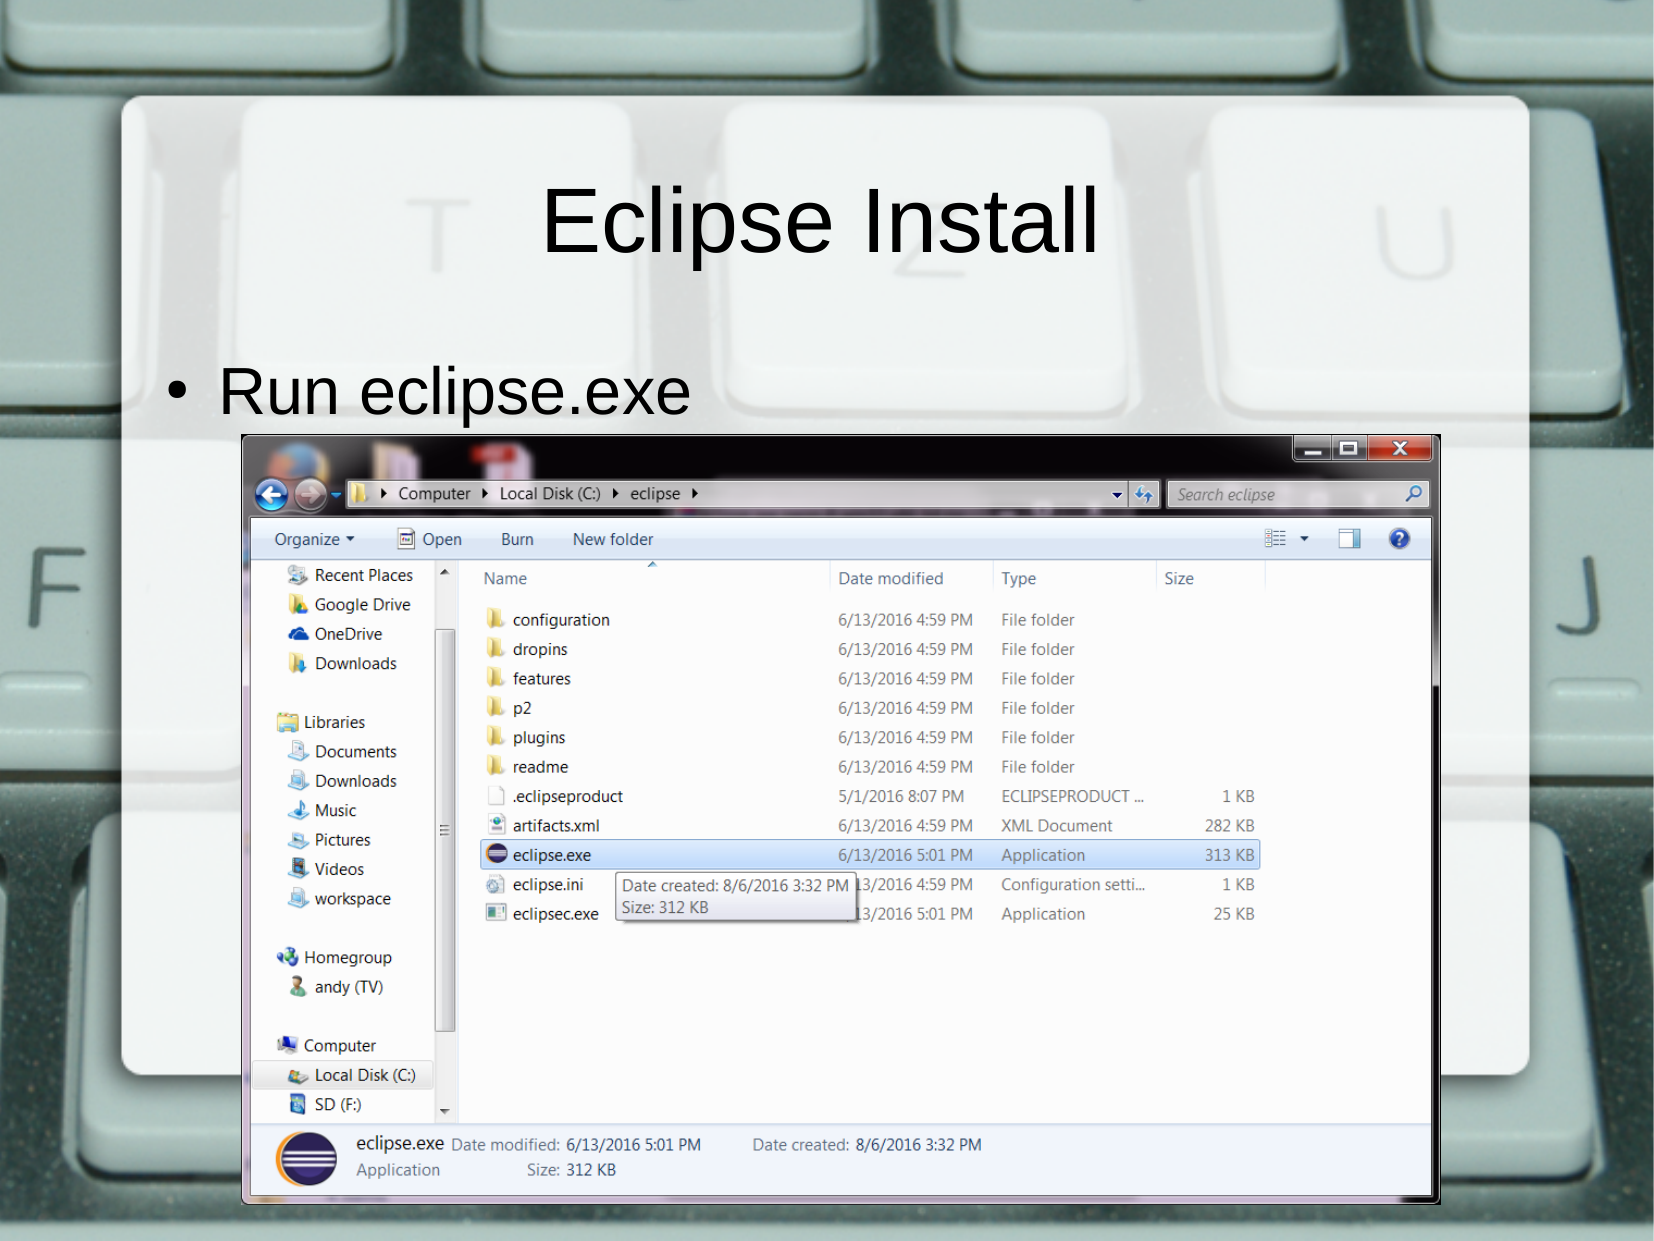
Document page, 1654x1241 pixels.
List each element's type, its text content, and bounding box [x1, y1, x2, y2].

title Eclipse Install [135, 117, 1506, 325]
list Run eclipse.exe [147, 354, 1506, 1063]
picture [0, 0, 1654, 1241]
